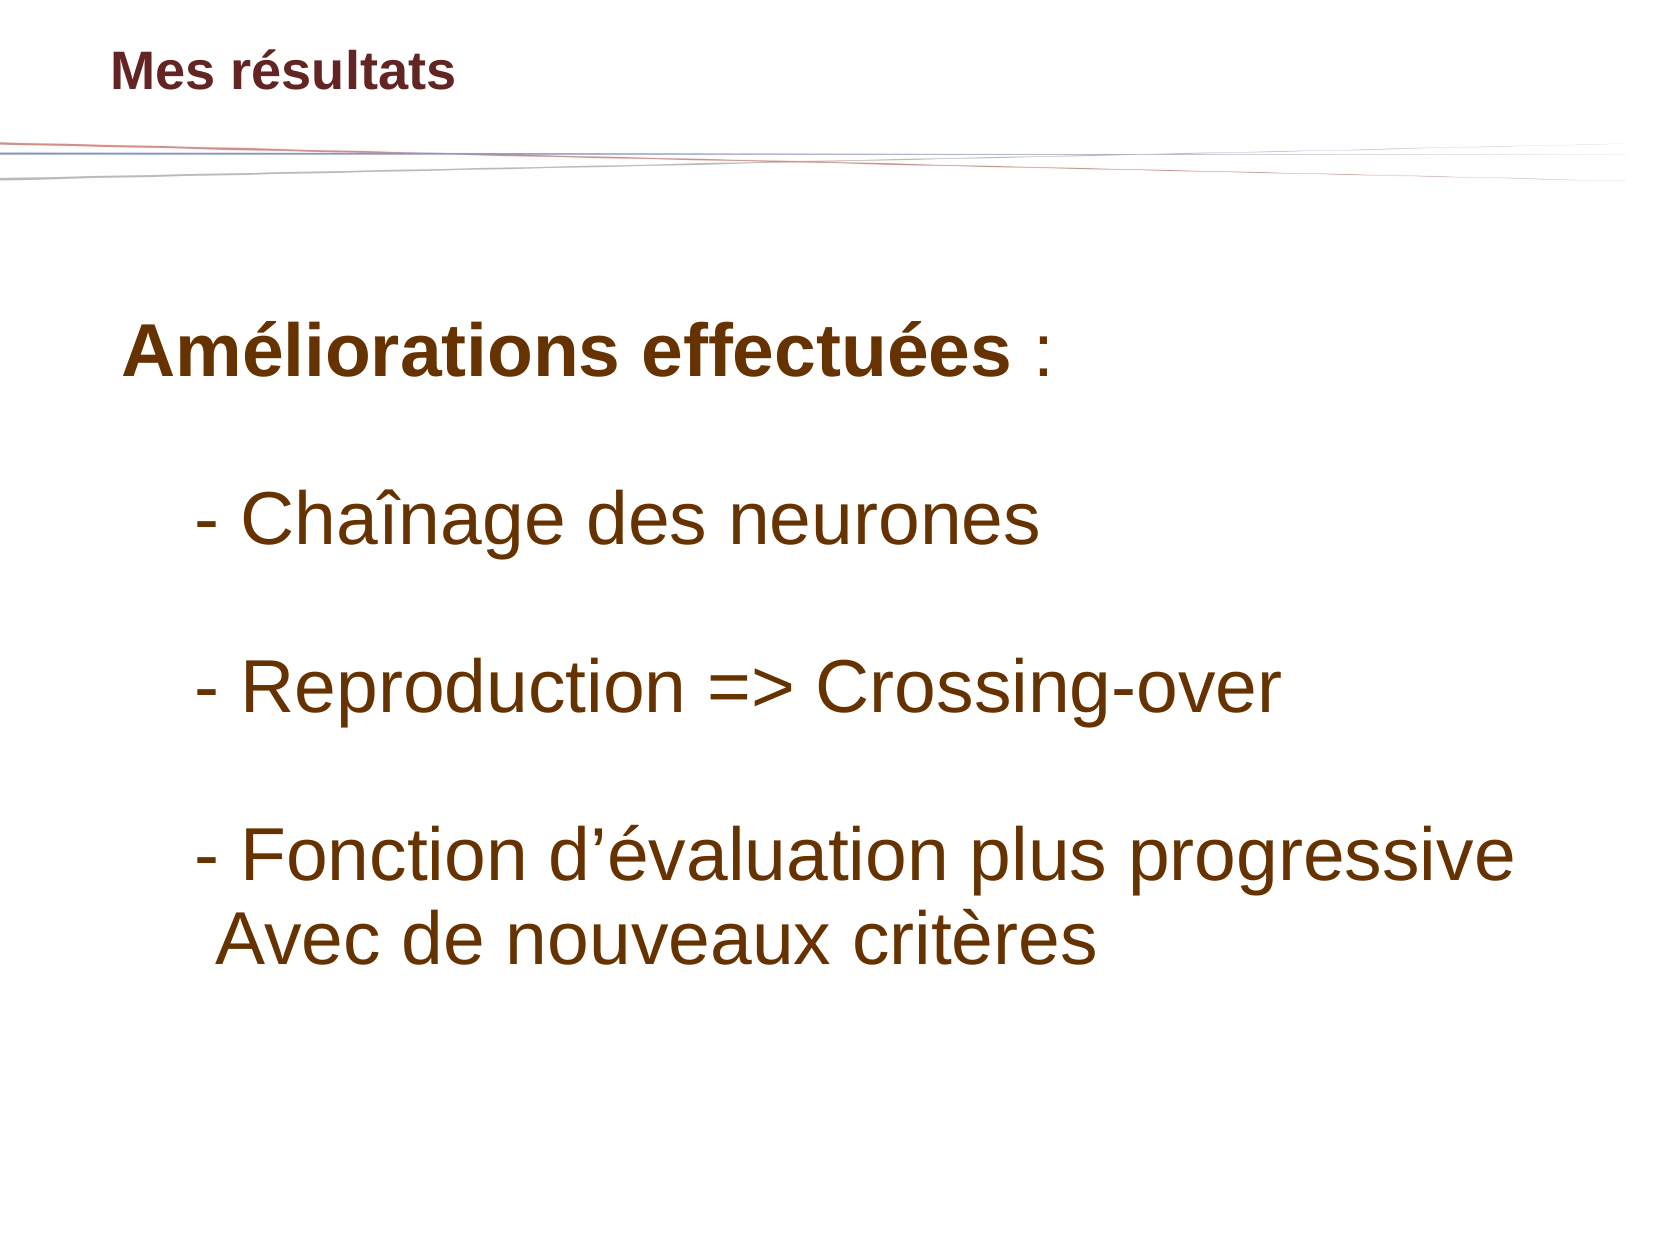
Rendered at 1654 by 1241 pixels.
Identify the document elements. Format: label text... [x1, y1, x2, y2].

title Mes résultats [17, 35, 550, 121]
text_box Améliorations effectuées : - Chaînage des neurones - Reproduction => Crossing-over - Fonction d’évaluation plus progressive Avec de nouveaux critères [106, 301, 1533, 988]
picture [0, 133, 1626, 208]
